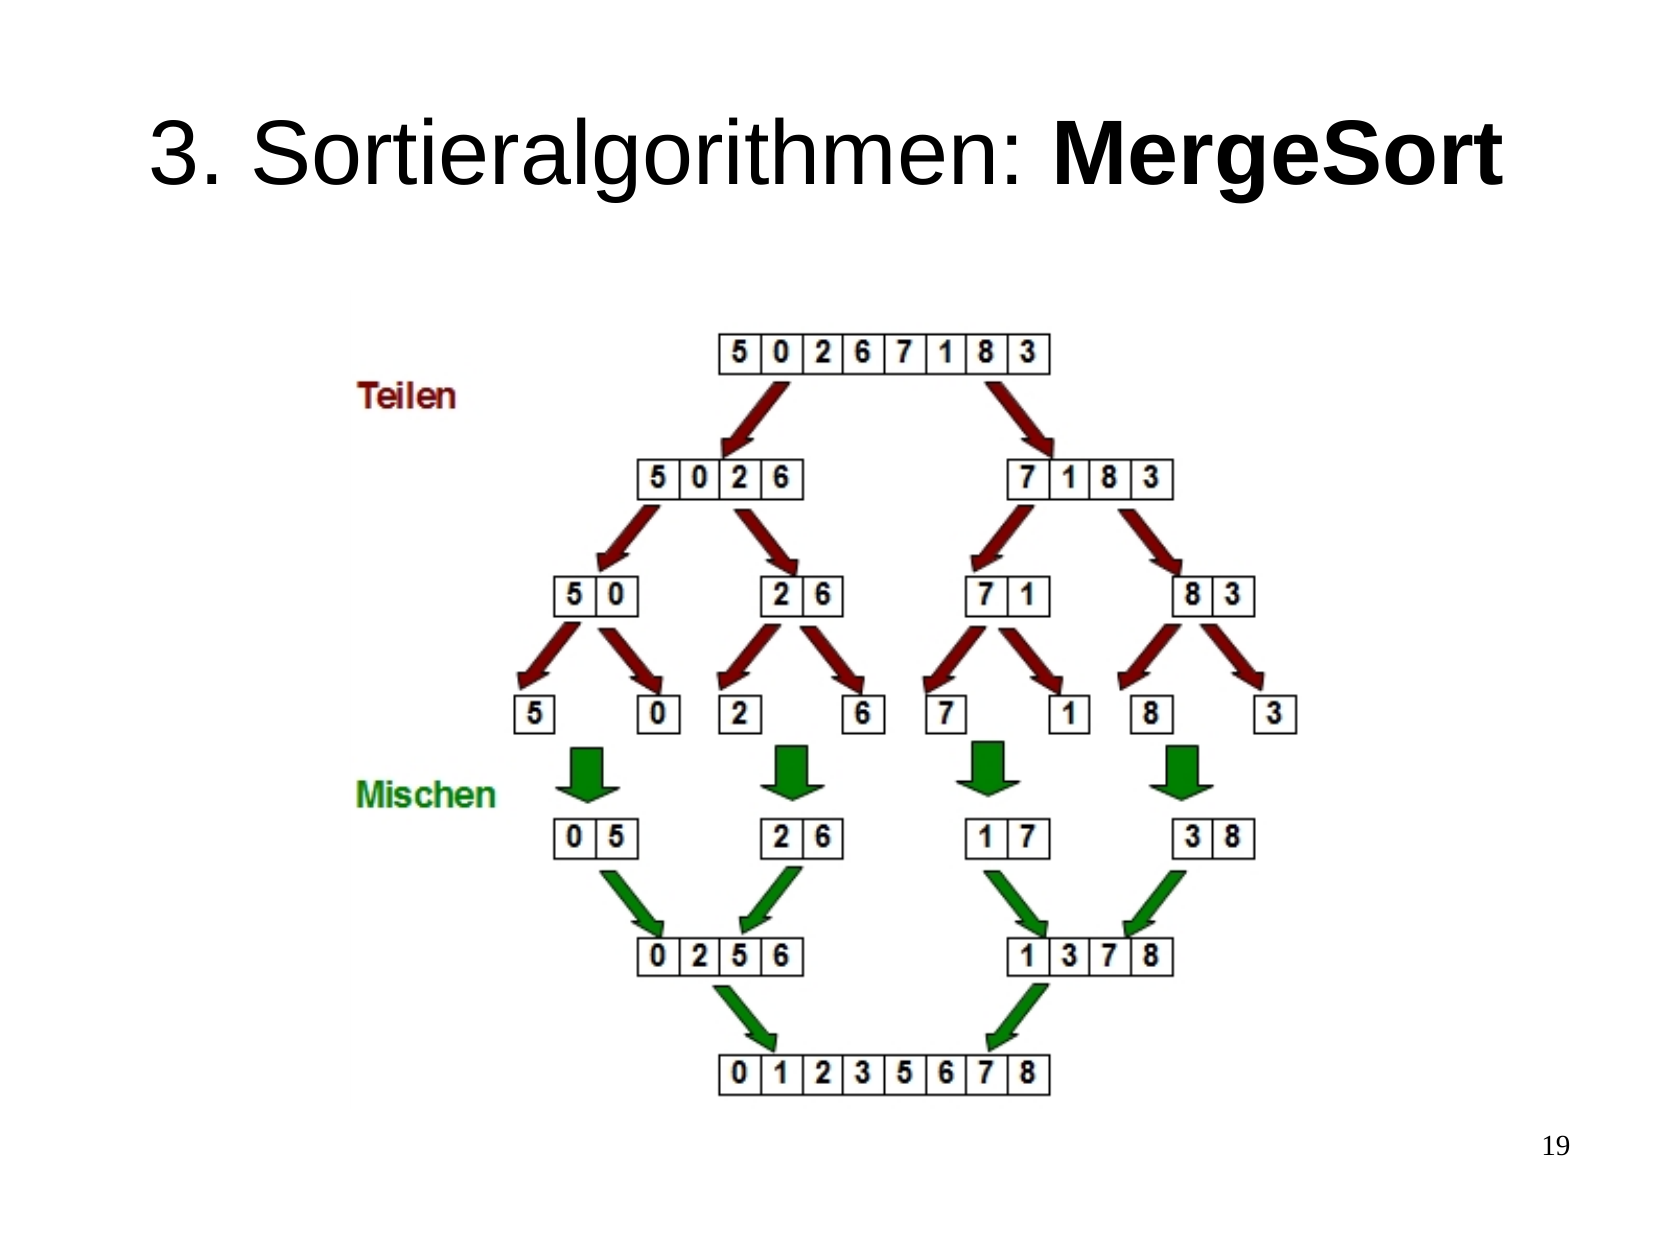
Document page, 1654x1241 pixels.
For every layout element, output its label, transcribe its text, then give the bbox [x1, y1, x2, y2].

title 3. Sortieralgorithmen: MergeSort [82, 49, 1571, 257]
picture [349, 290, 1304, 1109]
